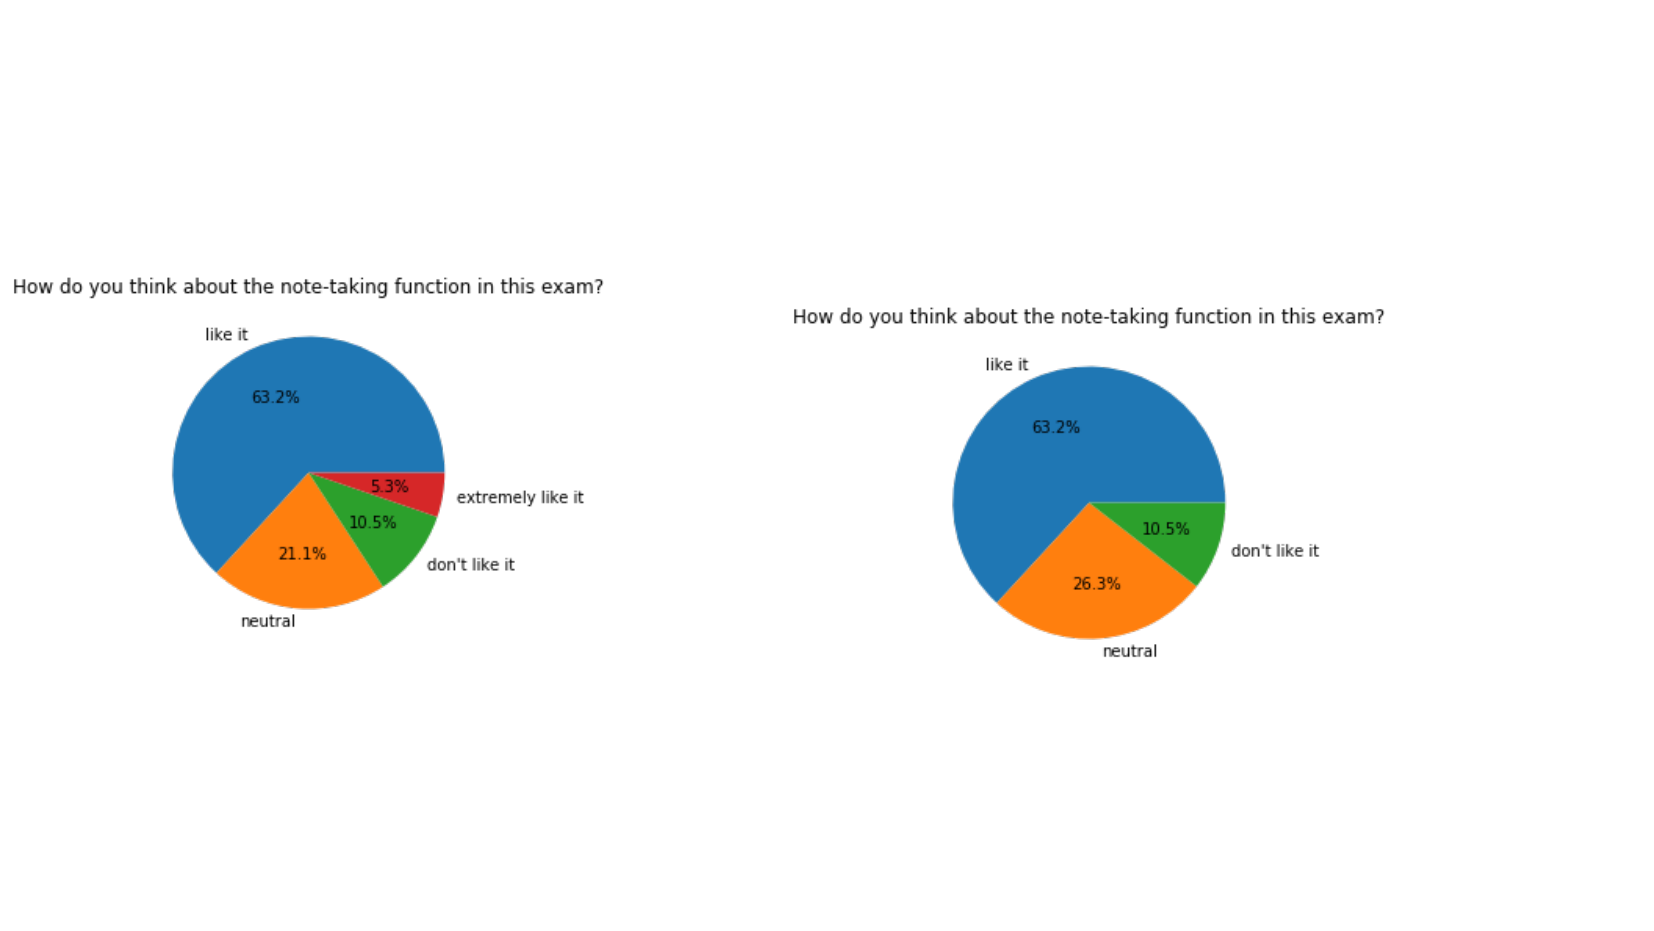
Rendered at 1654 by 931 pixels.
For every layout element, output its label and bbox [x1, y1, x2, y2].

picture [2, 267, 616, 661]
picture [782, 297, 1396, 691]
